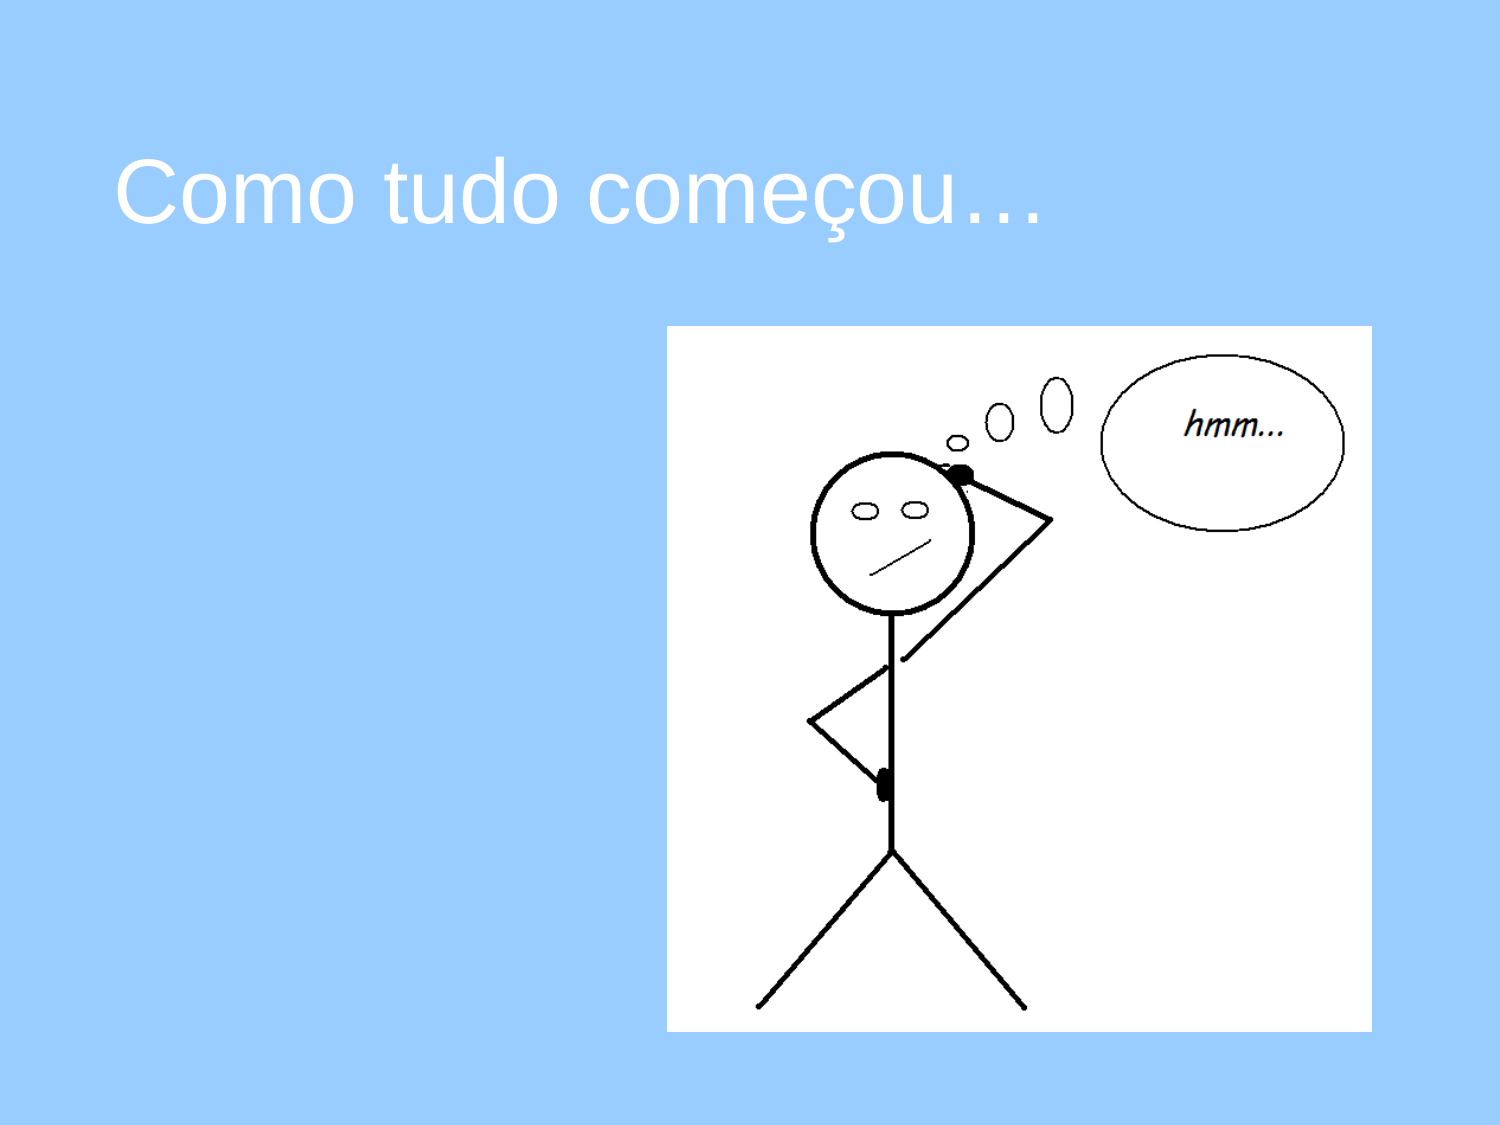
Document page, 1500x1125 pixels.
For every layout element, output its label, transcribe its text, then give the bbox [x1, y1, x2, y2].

text_box Como tudo começou… [98, 117, 1067, 250]
picture [667, 326, 1372, 1032]
